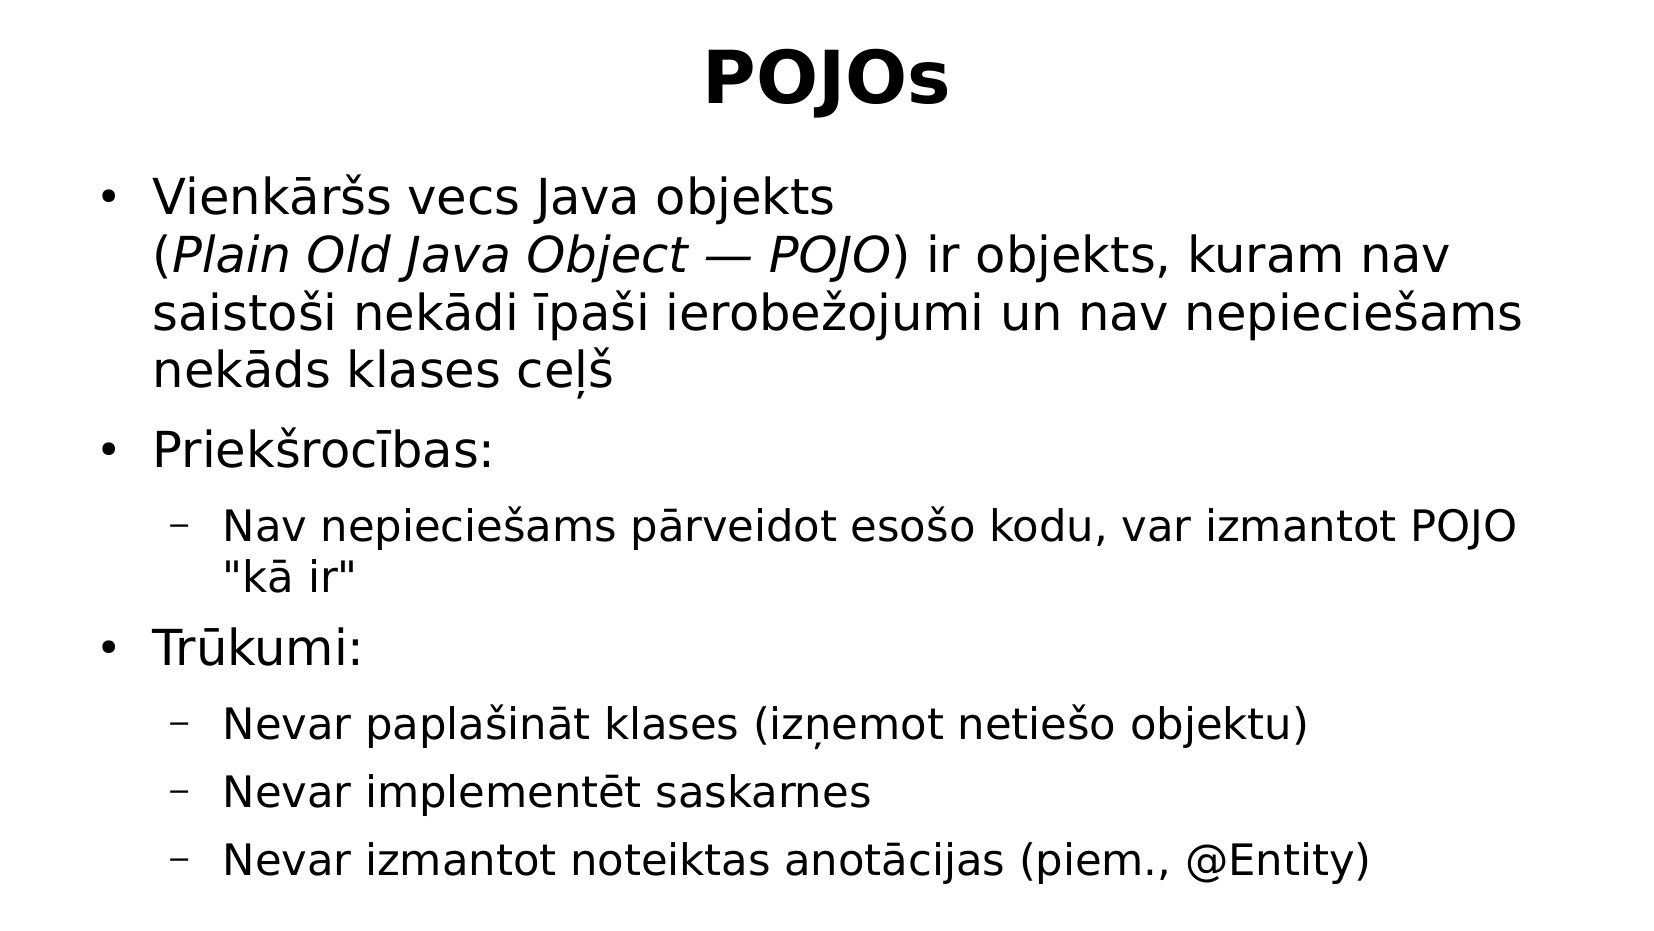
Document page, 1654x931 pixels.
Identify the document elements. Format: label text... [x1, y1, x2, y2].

list Vienkāršs vecs Java objekts (Plain Old Java Object — POJO) ir objekts, kuram nav saistoši nekādi īpaši ierobežojumi un nav nepieciešams nekāds klases ceļš Priekšrocības: Nav nepieciešams pārveidot esošo kodu, var izmantot POJO "kā ir" Trūkumi: Nevar paplašināt klases (izņemot netiešo objektu) Nevar implementēt saskarnes Nevar izmantot noteiktas anotācijas (piem., @Entity) [82, 168, 1538, 889]
title POJOs [82, 23, 1571, 133]
